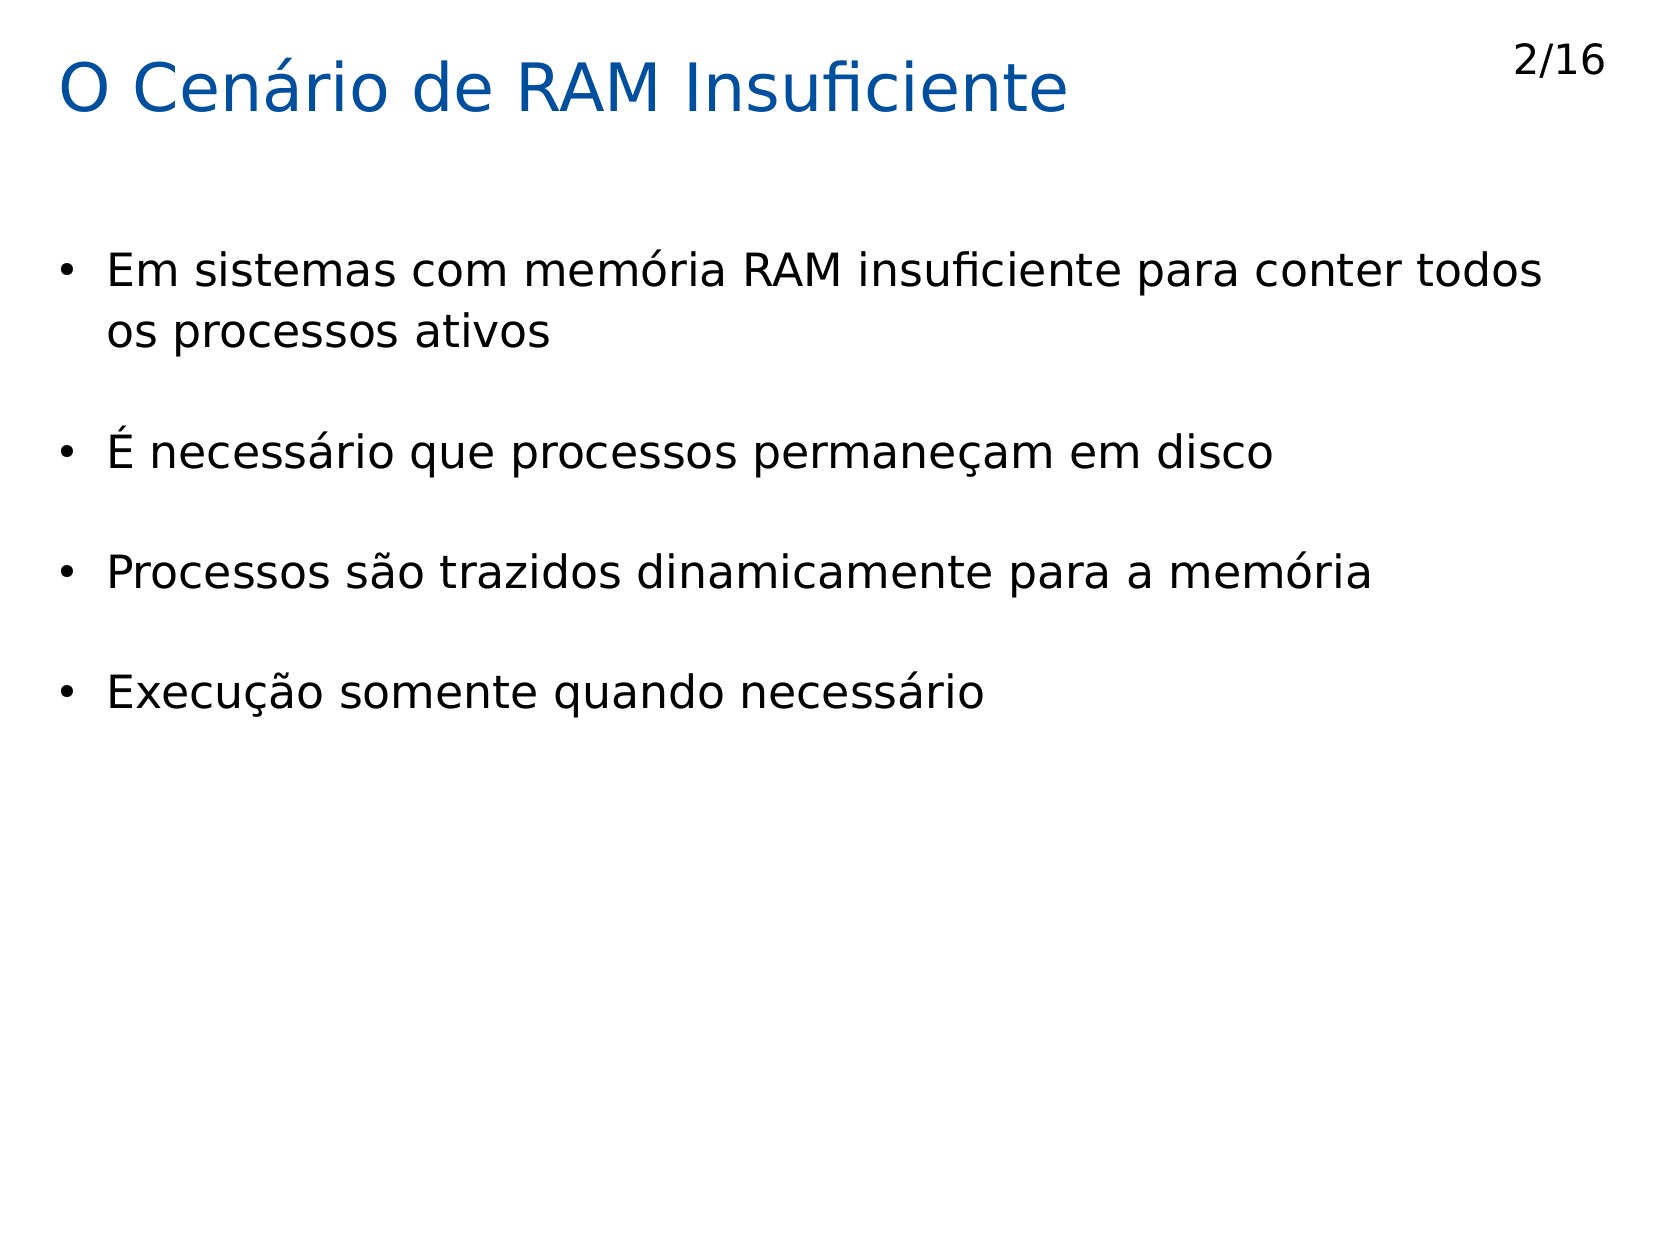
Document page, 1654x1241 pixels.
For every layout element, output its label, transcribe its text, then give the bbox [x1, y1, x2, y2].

list Em sistemas com memória RAM insuficiente para conter todos os processos ativos É necessário que processos permaneçam em disco Processos são trazidos dinamicamente para a memória Execução somente quando necessário [59, 236, 1595, 1211]
title O Cenário de RAM Insuficiente [59, 29, 1506, 148]
